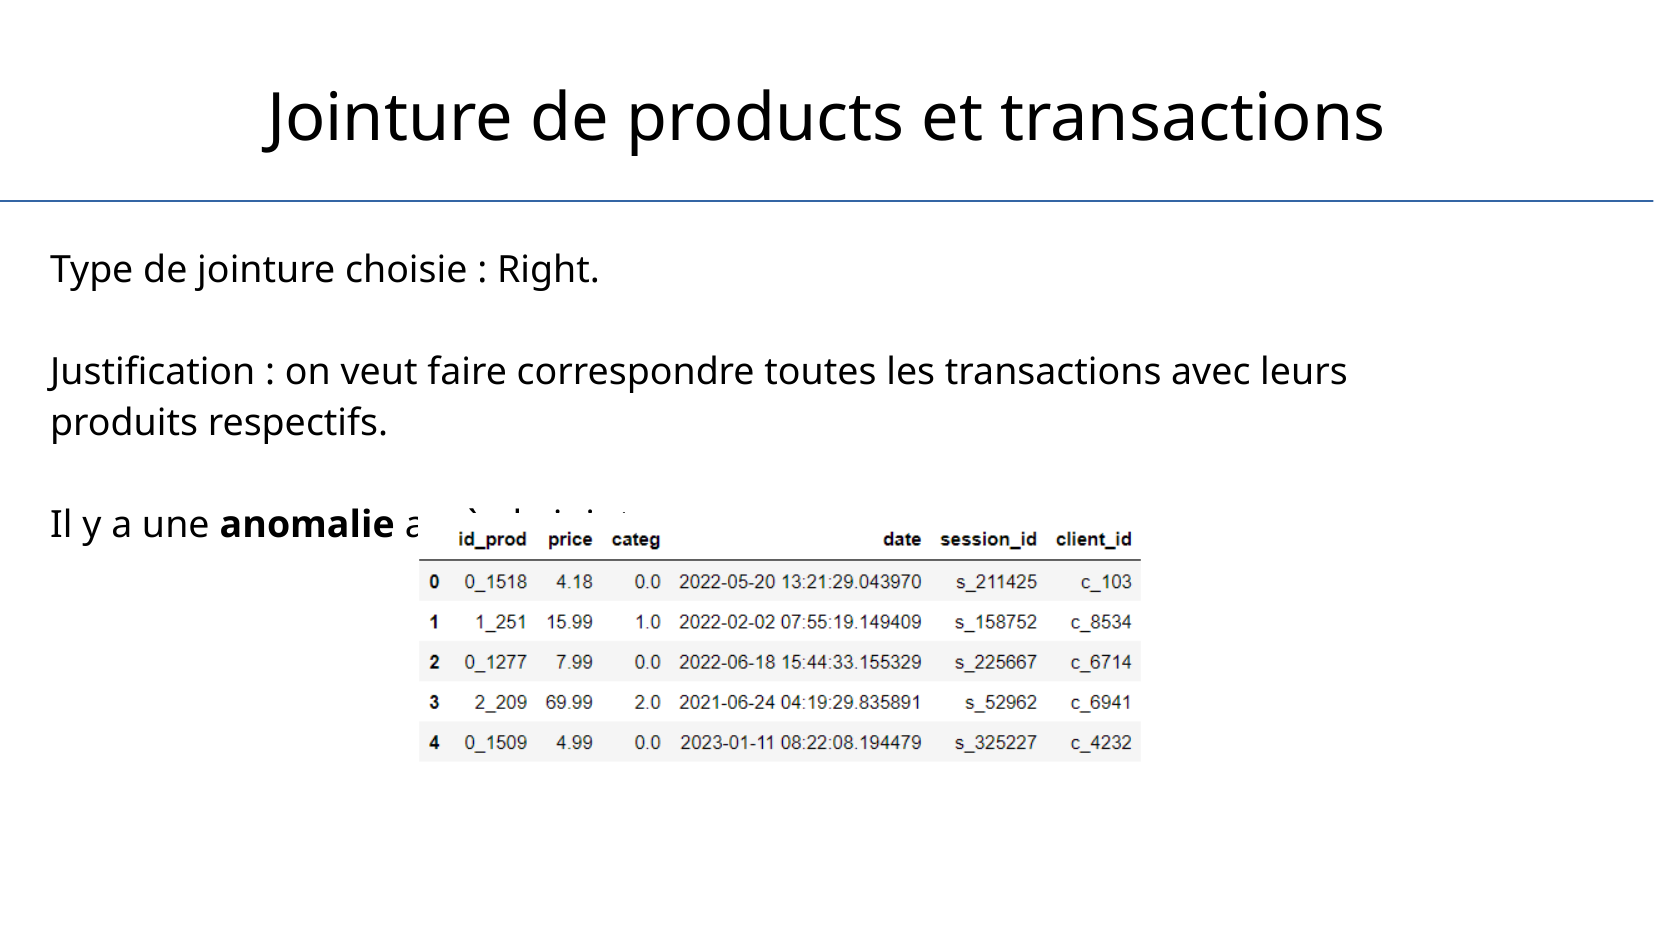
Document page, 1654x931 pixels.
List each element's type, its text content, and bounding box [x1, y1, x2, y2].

picture [418, 513, 1146, 768]
title Jointure de products et transactions [82, 37, 1571, 193]
text_box Type de jointure choisie : Right. Justification : on veut faire correspondre toutes les transactions avec leurs produits respectifs. Il y a une anomalie après la jointure. [35, 235, 1430, 686]
